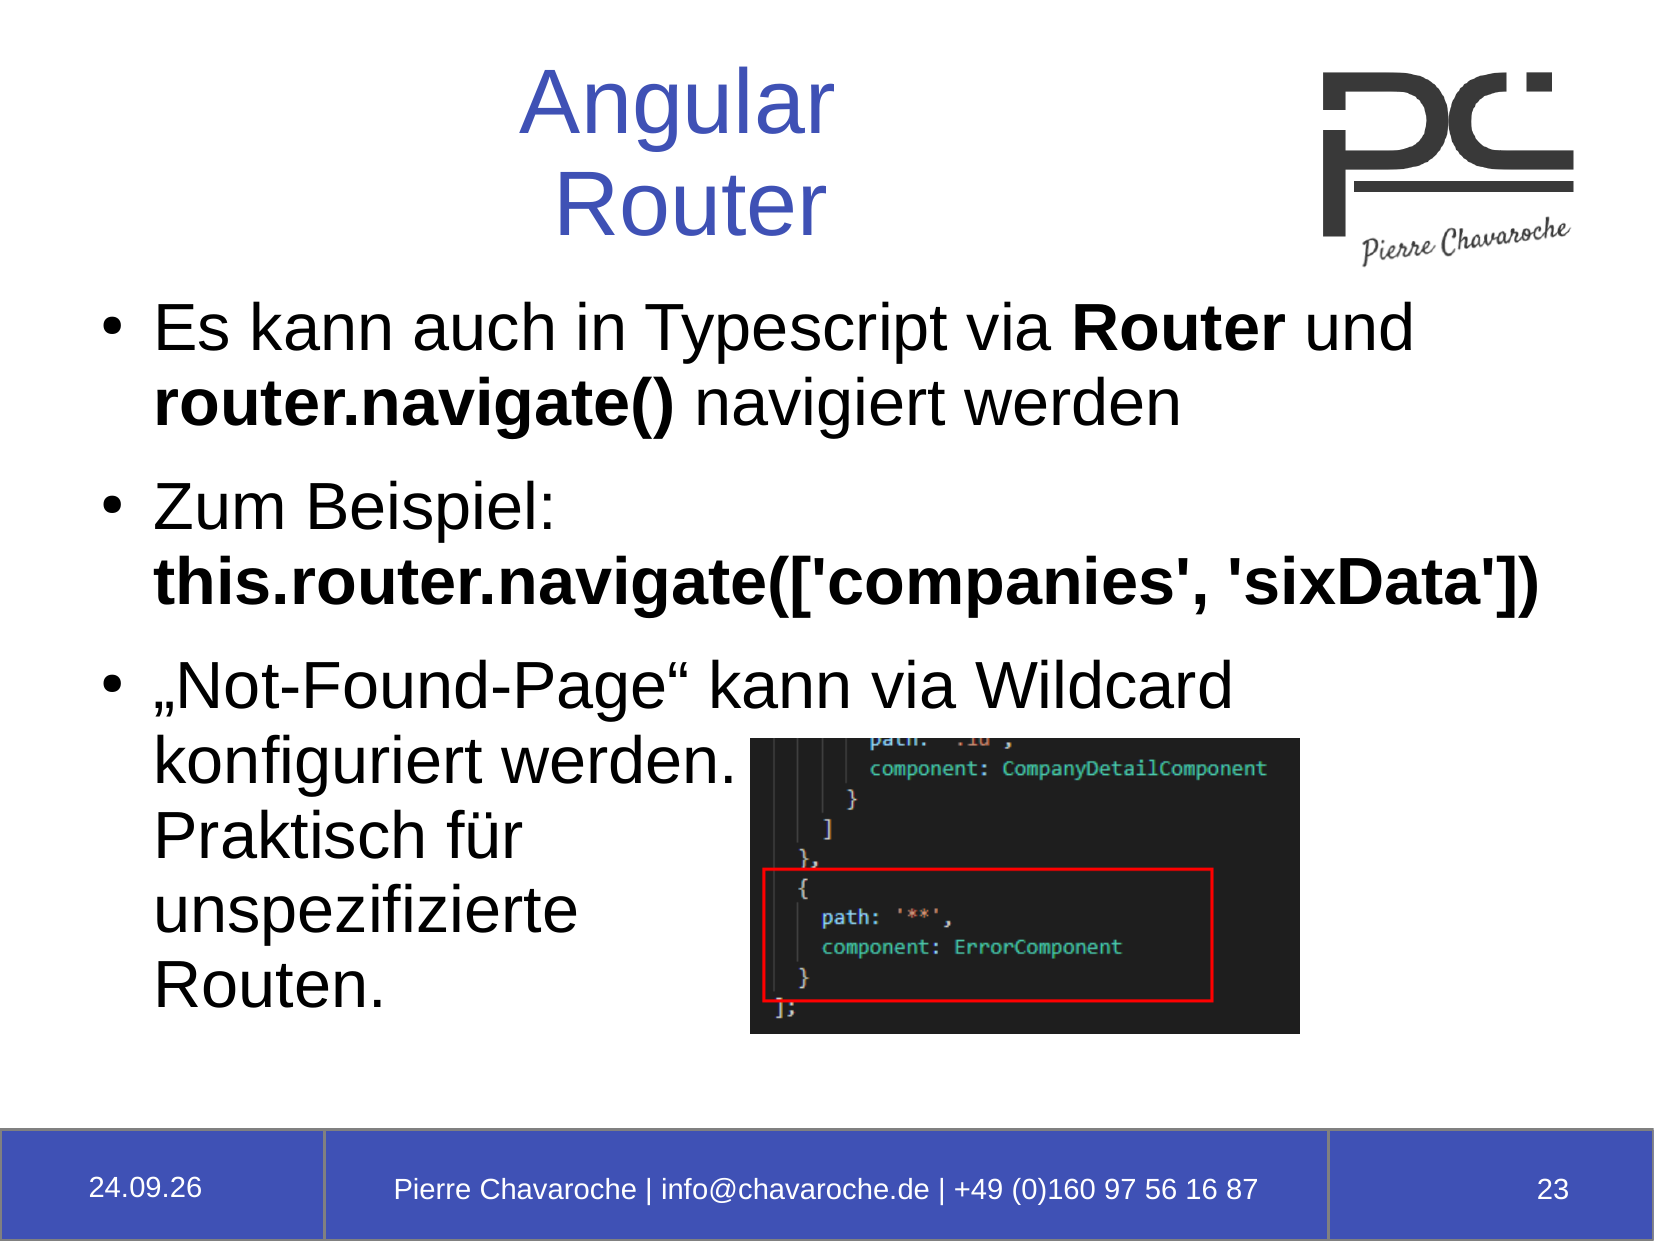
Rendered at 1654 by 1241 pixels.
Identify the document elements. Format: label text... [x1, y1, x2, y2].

list Es kann auch in Typescript via Router und router.navigate() navigiert werden Zum Beispiel: this.router.navigate(['companies', 'sixData']) „Not-Found-Page“ kann via Wildcard konfiguriert werden. Praktisch für unspezifizierte Routen. [82, 290, 1571, 1109]
picture [750, 738, 1300, 1034]
picture [1307, 29, 1589, 311]
title Angular Router [82, 49, 1300, 257]
